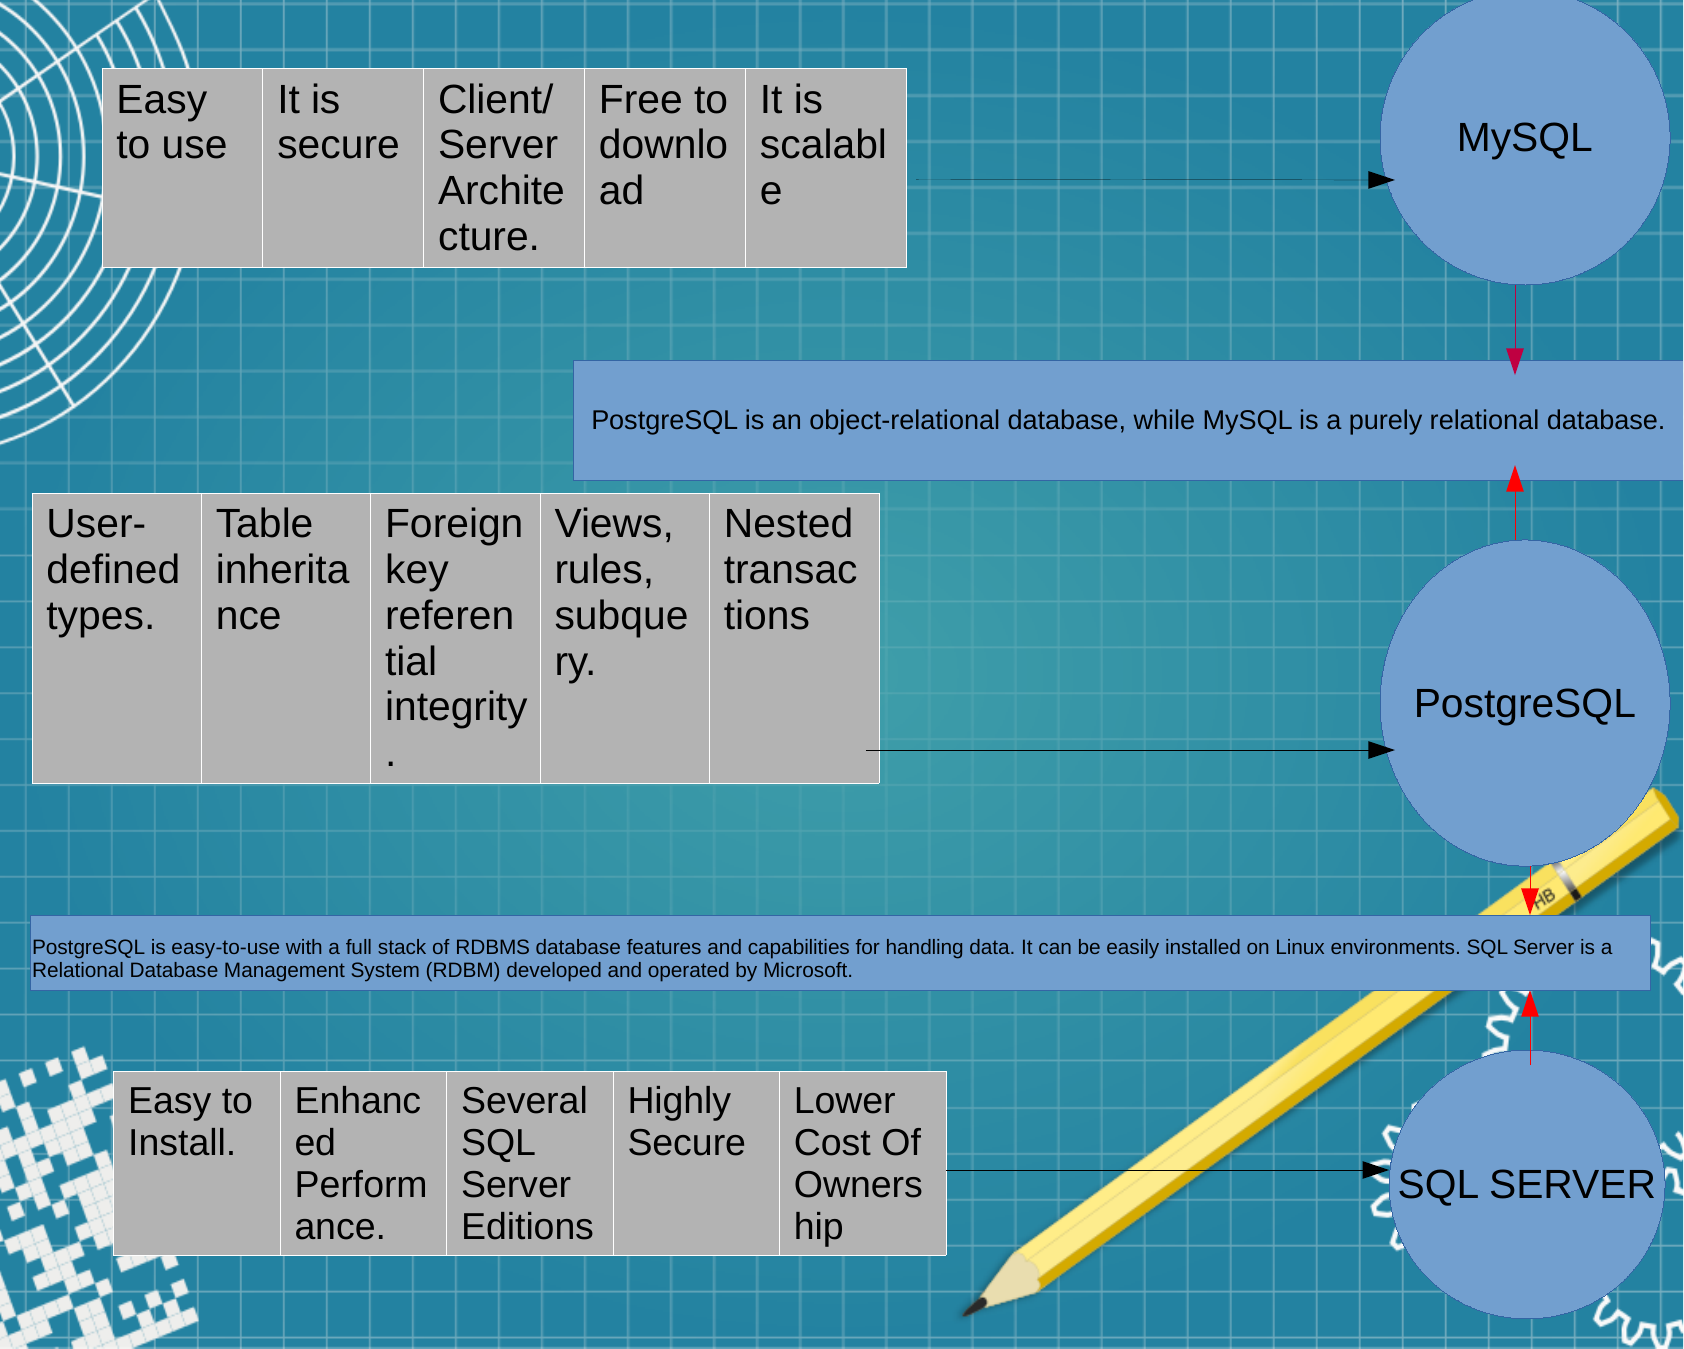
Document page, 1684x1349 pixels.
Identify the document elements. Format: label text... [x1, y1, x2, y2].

table_header Table inheritance [202, 494, 370, 783]
table_header It is scalable [746, 69, 906, 267]
picture [0, 0, 1684, 1349]
table_header Foreign key referential integrity. [371, 494, 540, 783]
text_box PostgreSQL [1380, 539, 1671, 867]
table_header Nested transactions [710, 494, 879, 783]
table_header Highly Secure [614, 1072, 779, 1255]
table_header Easy to Install. [114, 1072, 280, 1255]
table_header Views, rules, subquery. [541, 494, 709, 783]
table_header User-defined types. [33, 494, 201, 783]
table_header Lower Cost Of Ownership [780, 1072, 946, 1255]
table_header Several SQL Server Editions [447, 1072, 613, 1255]
table_header Free to download [585, 69, 745, 267]
table_header Enhanced Performance. [281, 1072, 446, 1255]
text_box PostgreSQL is easy-to-use with a full stack of RDBMS database features and capabilities for handling data. It can be easily installed on Linux environments. SQL Server is a Relational Database Management System (RDBM) developed and operated by Microsoft. [17, 928, 1651, 991]
text_box MySQL [1380, 0, 1671, 286]
text_box SQL SERVER [1389, 1050, 1666, 1319]
table_header It is secure [263, 69, 423, 267]
table_header Client/ Server Architecture. [424, 69, 584, 267]
text_box [30, 915, 1651, 928]
text_box PostgreSQL is an object-relational database, while MySQL is a purely relational database. [573, 360, 1683, 481]
table_header Easy to use [103, 69, 262, 267]
